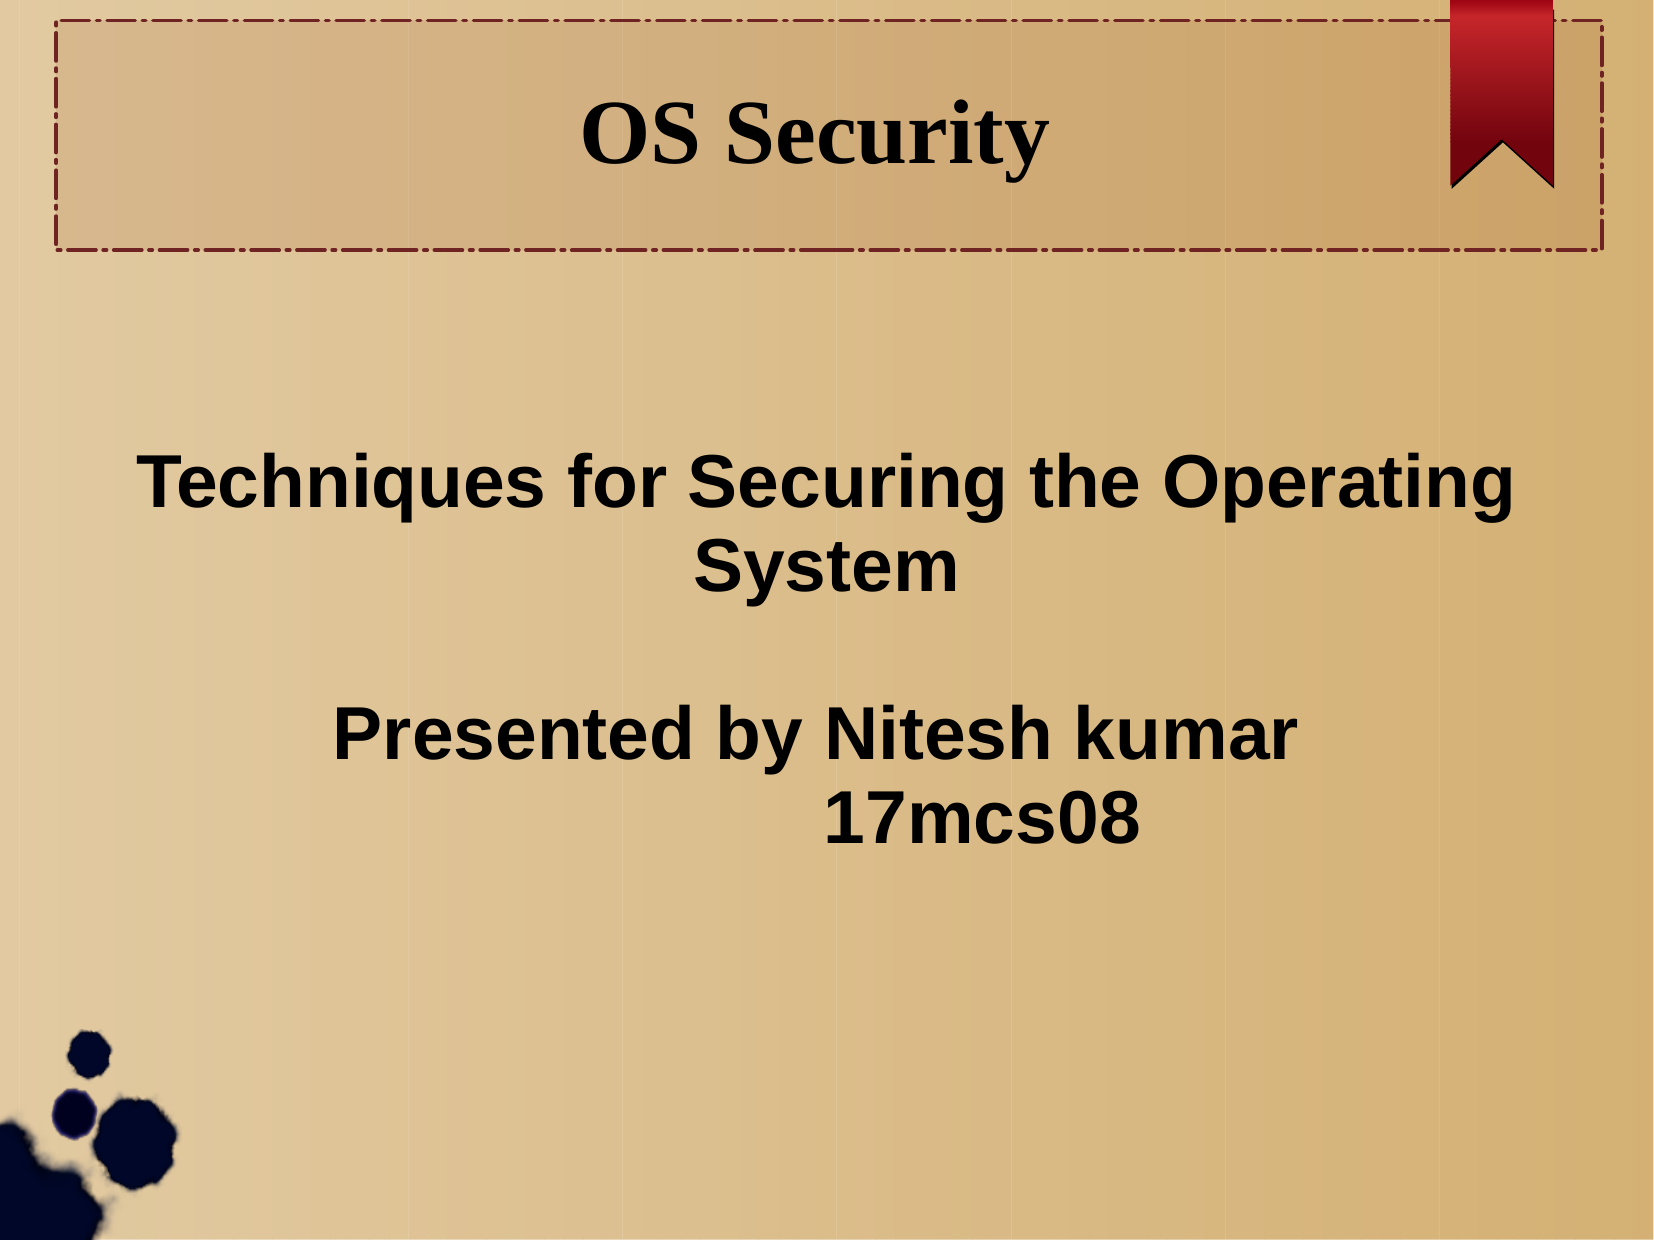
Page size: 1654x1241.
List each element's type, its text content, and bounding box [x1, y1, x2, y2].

title OS Security [70, 29, 1560, 237]
subtitle Techniques for Securing the Operating System Presented by Nitesh kumar 17mcs08 [82, 290, 1571, 1010]
